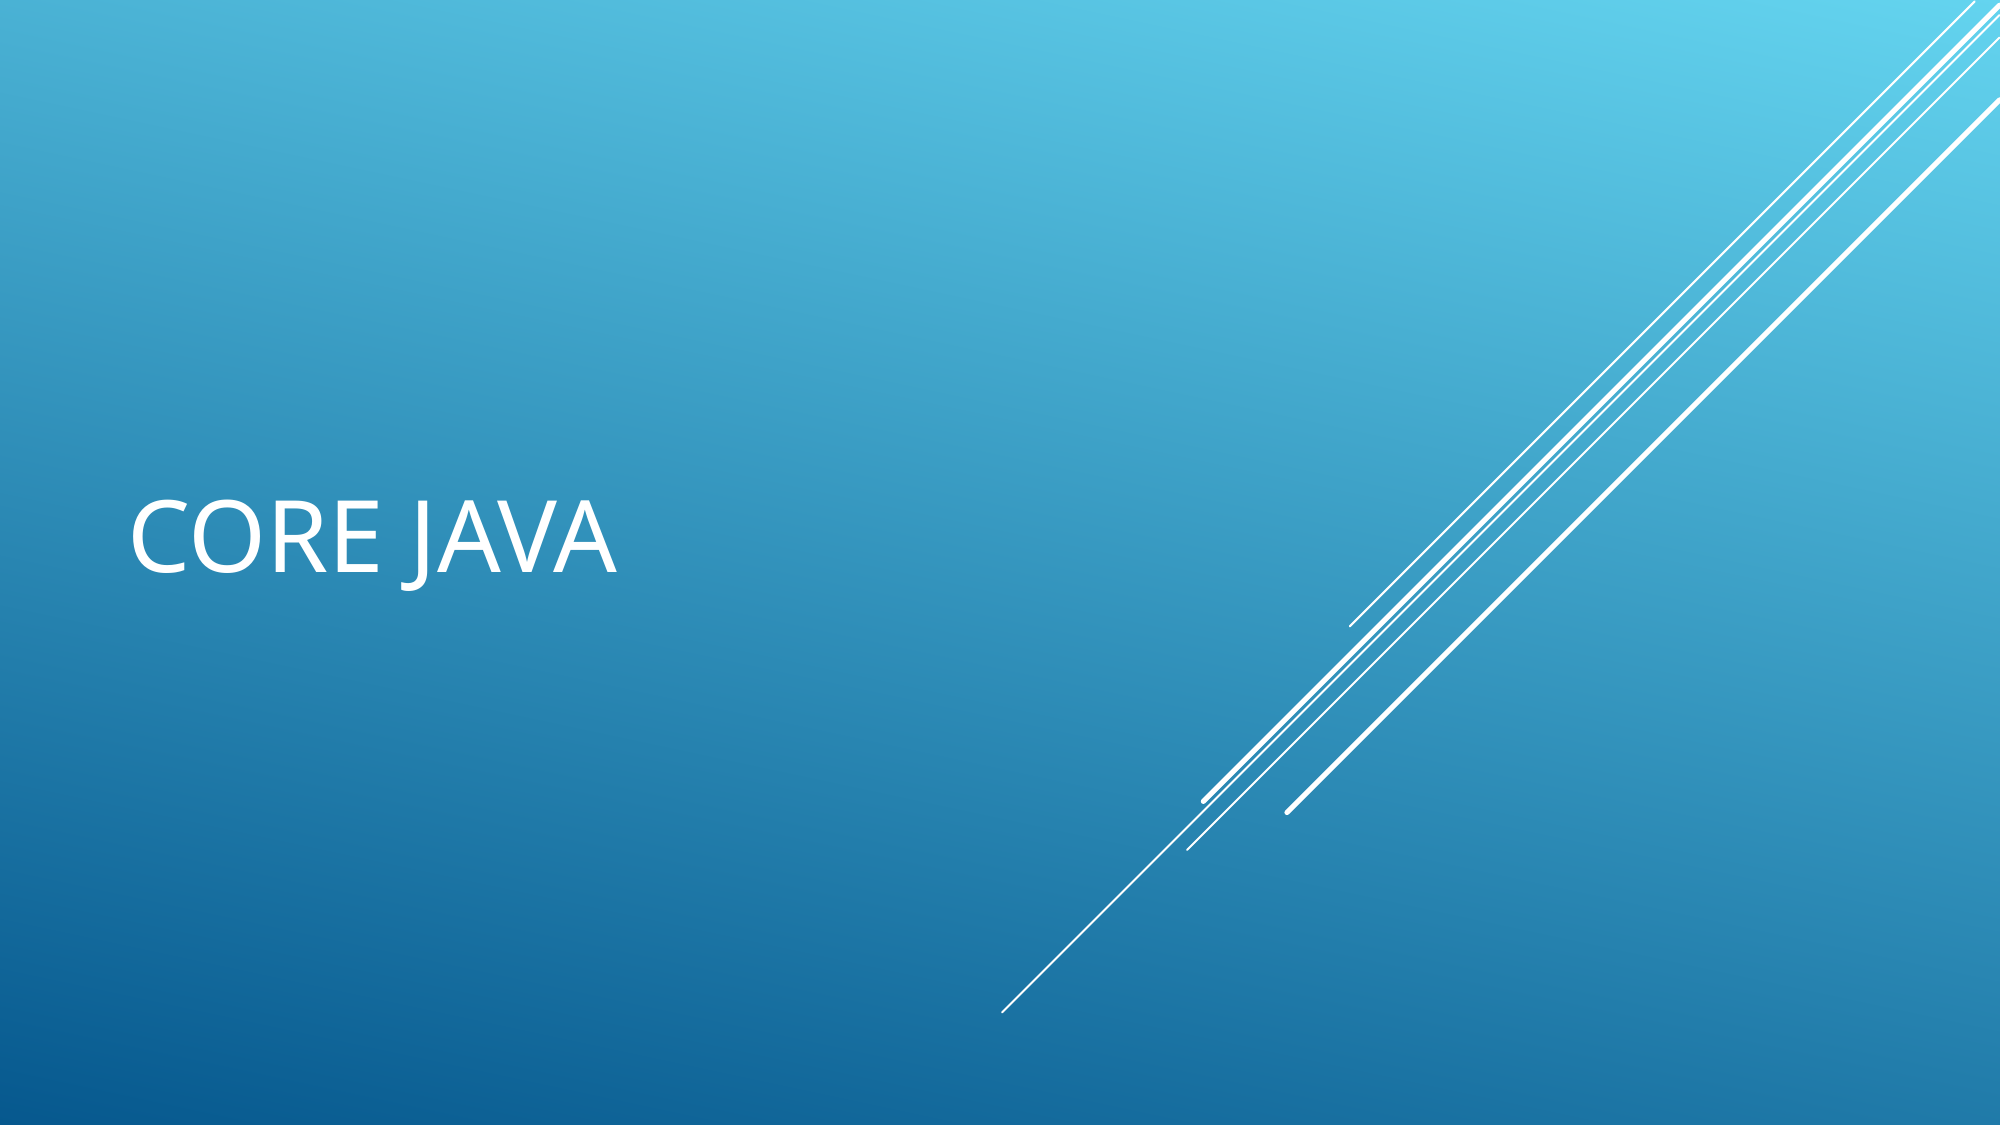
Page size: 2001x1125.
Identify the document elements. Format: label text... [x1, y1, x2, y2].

title Core java [112, 112, 1425, 601]
